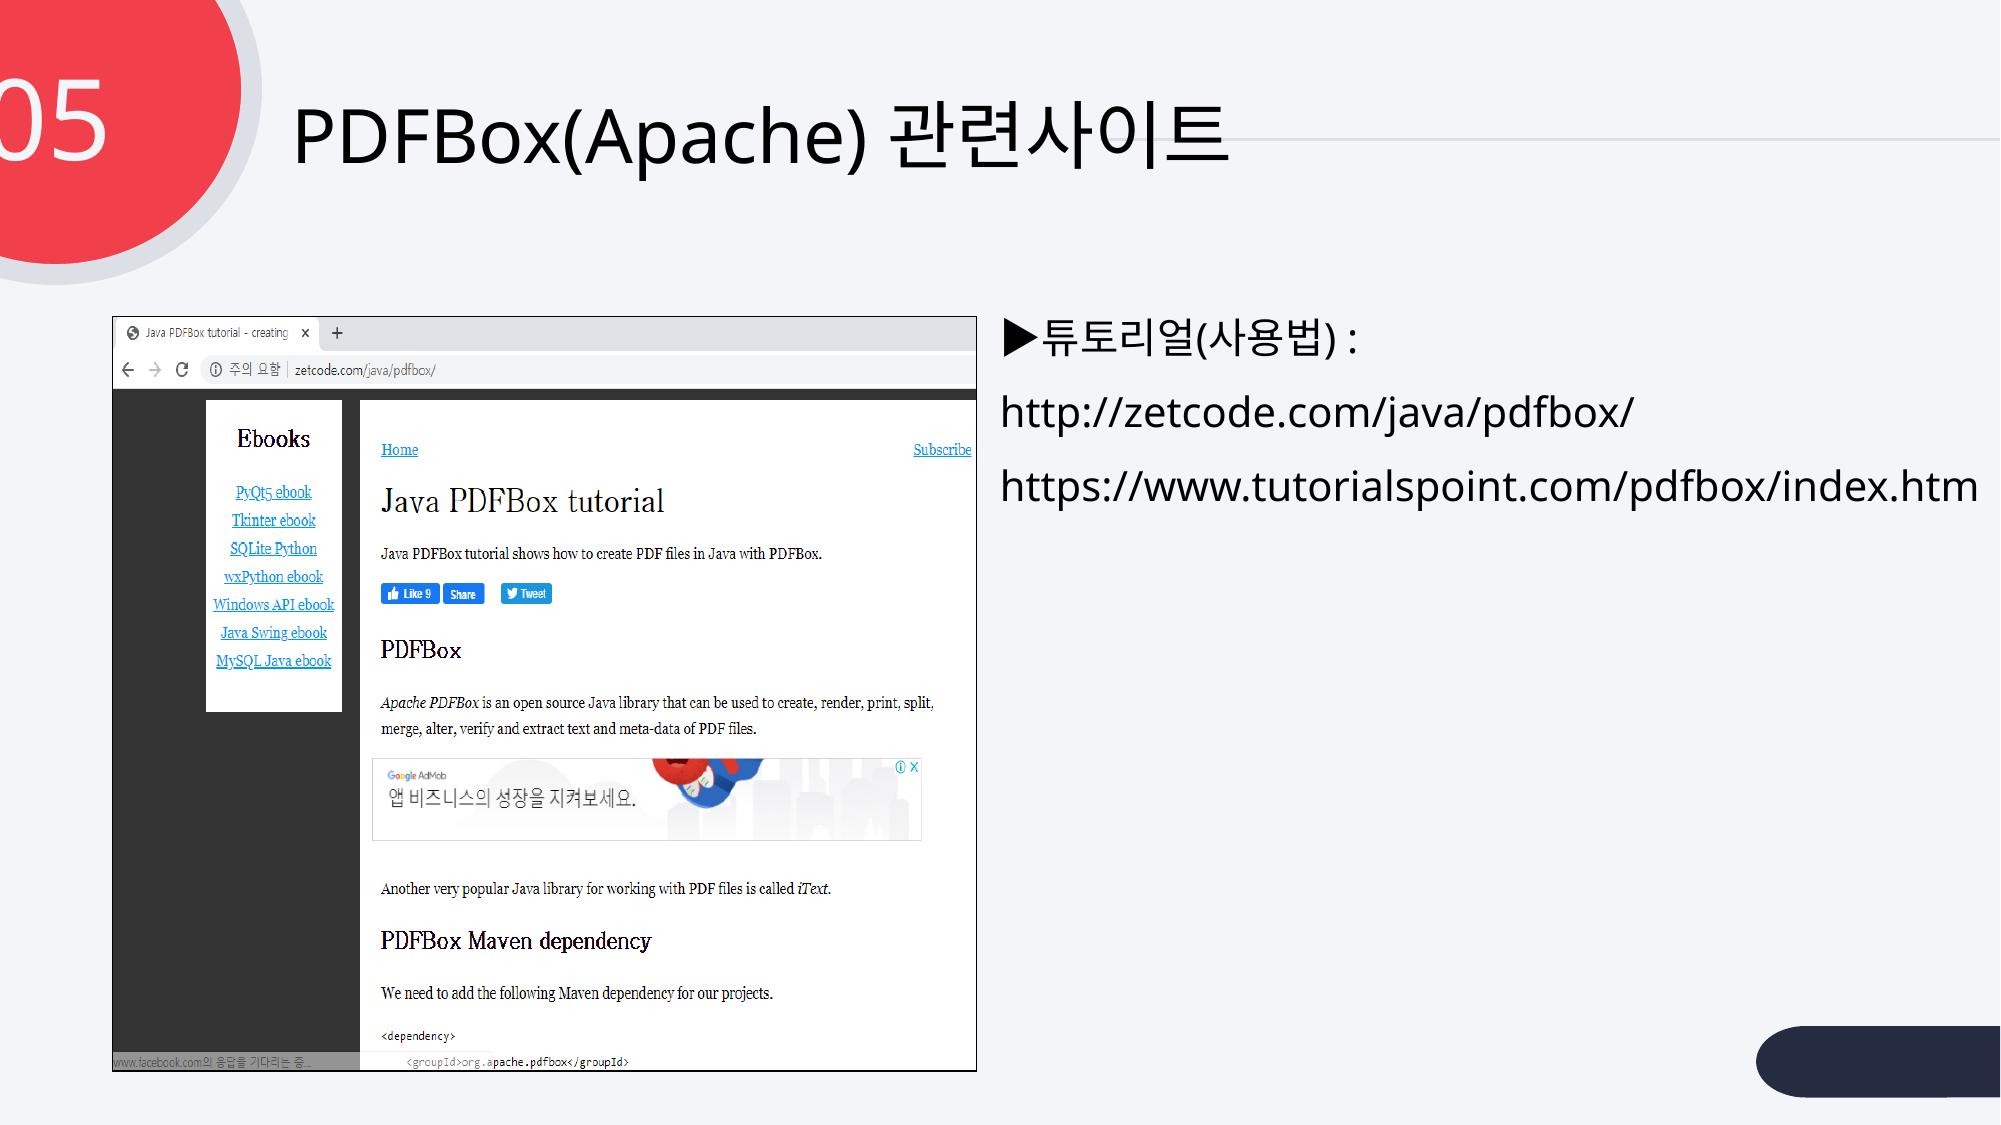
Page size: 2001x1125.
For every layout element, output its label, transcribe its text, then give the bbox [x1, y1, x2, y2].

list ▶튜토리얼(사용법) : http://zetcode.com/java/pdfbox/ https://www.tutorialspoint.com/pdfbox/index.htm [999, 317, 2000, 942]
title PDFBox(Apache) 관련사이트 [290, 89, 1385, 191]
picture [113, 317, 976, 1071]
list 05 [0, 47, 167, 186]
